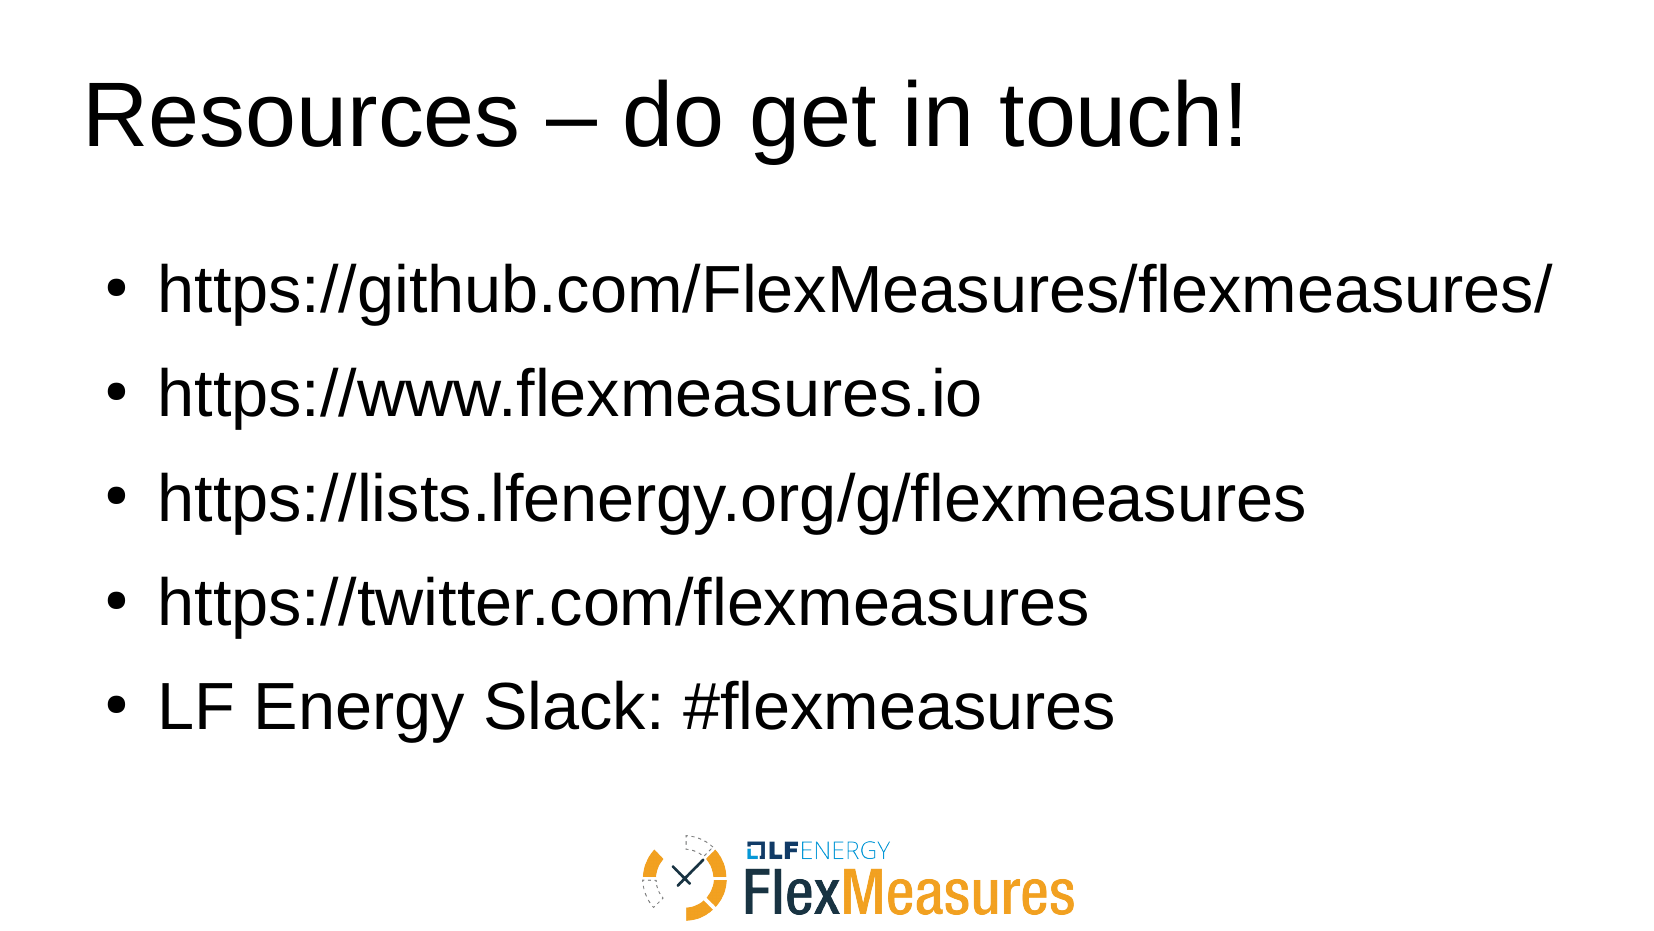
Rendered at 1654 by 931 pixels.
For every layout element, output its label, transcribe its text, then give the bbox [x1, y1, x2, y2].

list https://github.com/FlexMeasures/flexmeasures/ https://www.flexmeasures.io https://lists.lfenergy.org/g/flexmeasures https://twitter.com/flexmeasures LF Energy Slack: #flexmeasures [86, 251, 1575, 792]
title Resources – do get in touch! [82, 37, 1571, 193]
picture [642, 835, 1074, 921]
